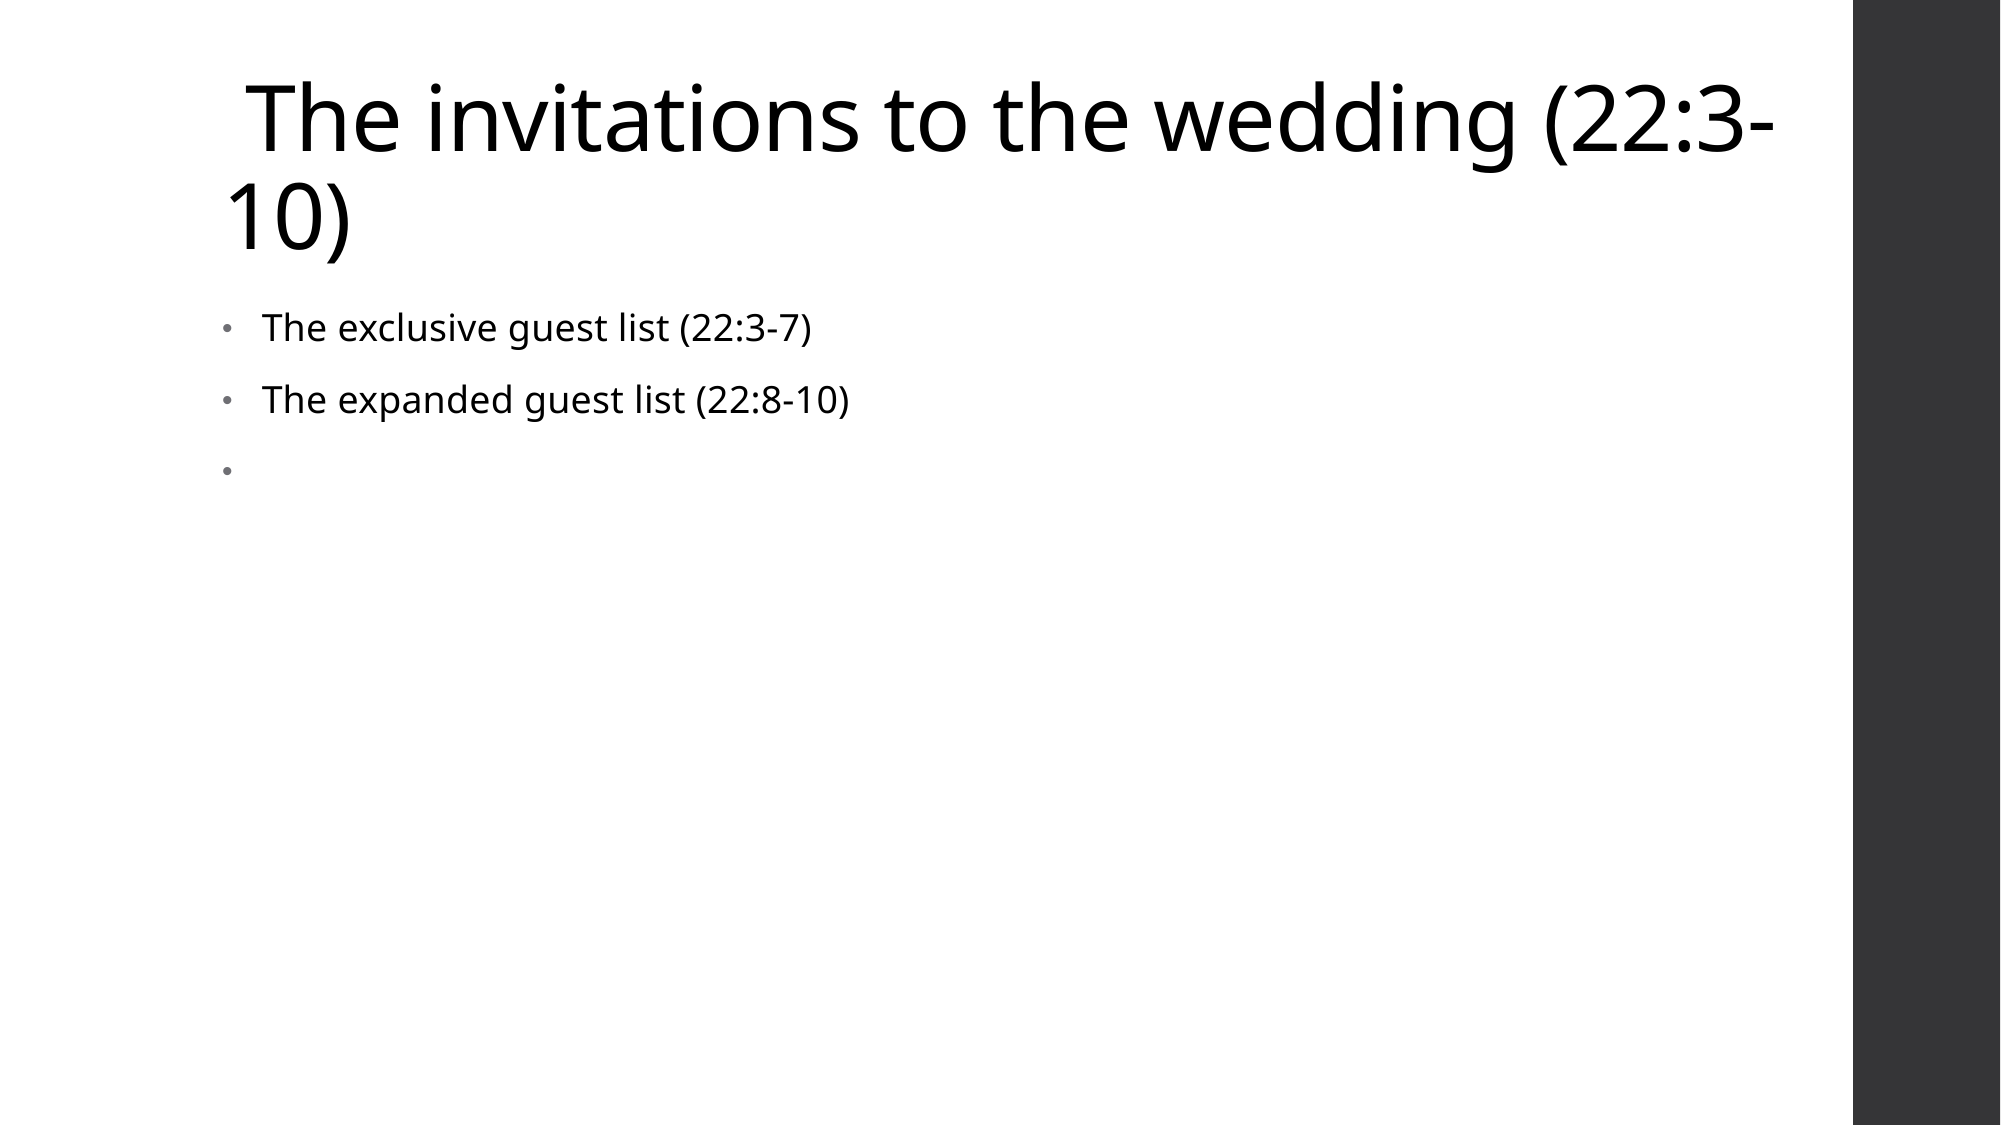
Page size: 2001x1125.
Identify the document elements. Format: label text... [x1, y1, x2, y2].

list The exclusive guest list (22:3-7) The expanded guest list (22:8-10) [206, 299, 1617, 1014]
title The invitations to the wedding (22:3-10) [206, 60, 1797, 278]
